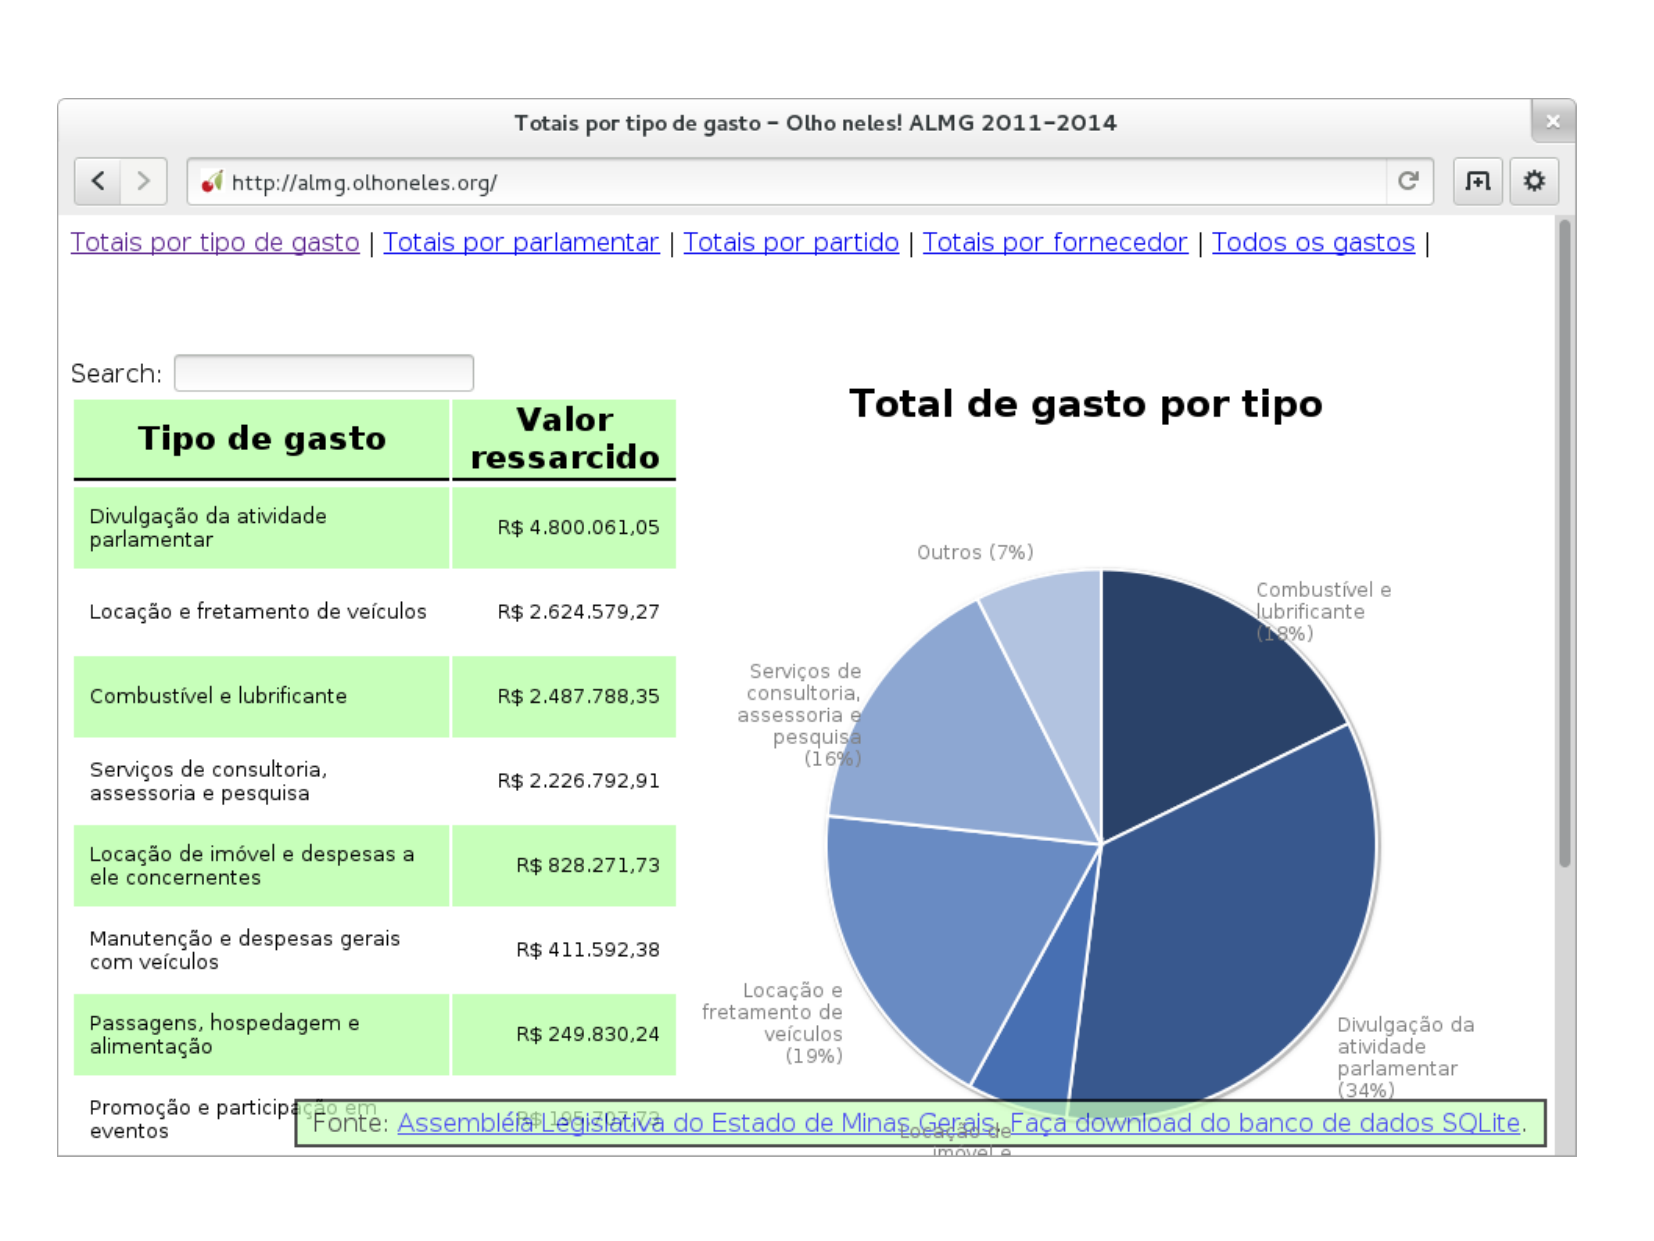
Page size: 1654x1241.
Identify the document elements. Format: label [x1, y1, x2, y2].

picture [57, 98, 1577, 1157]
